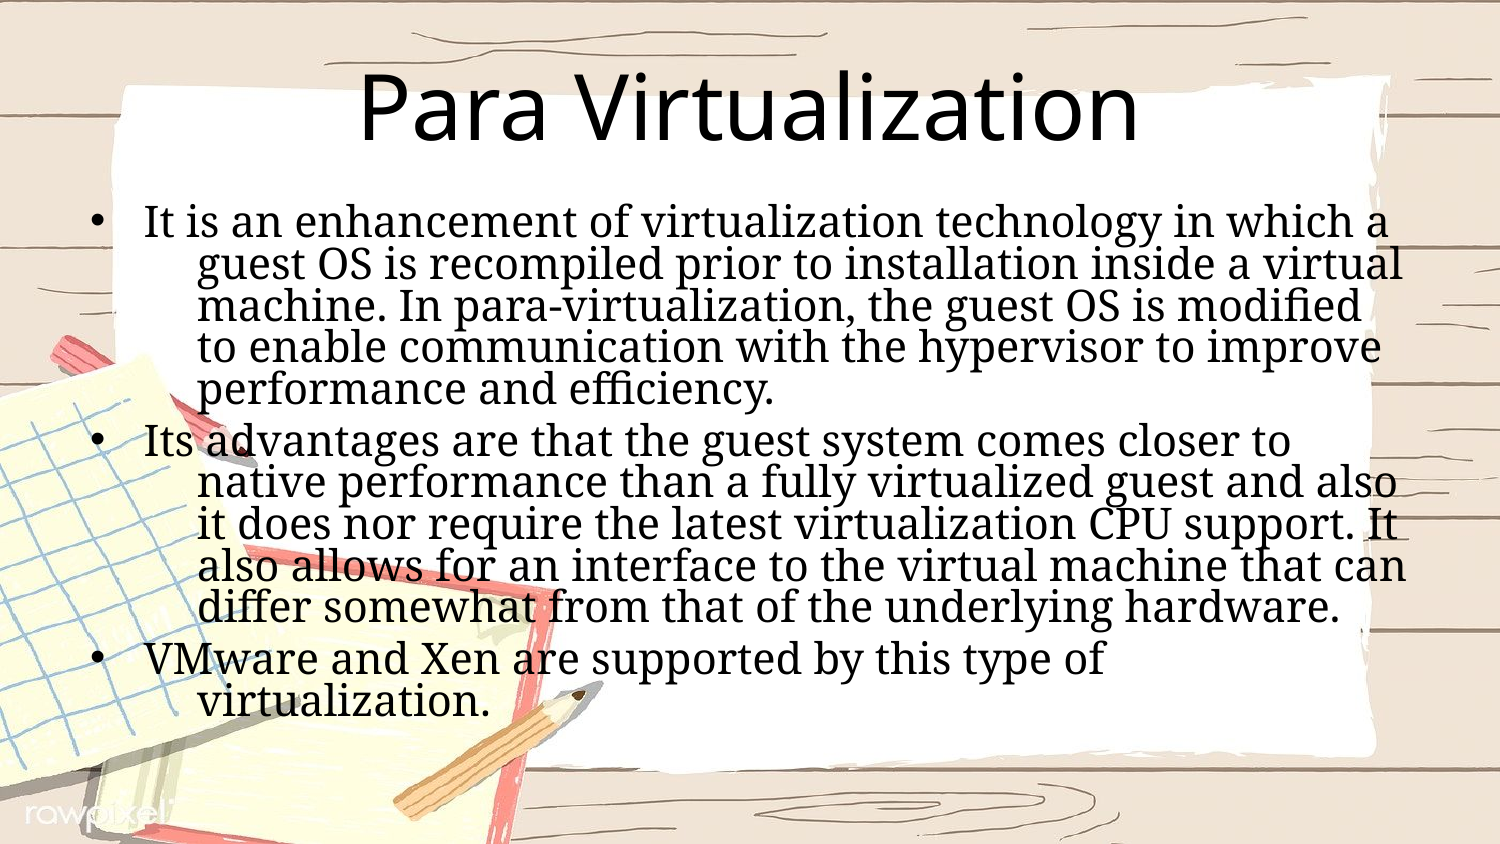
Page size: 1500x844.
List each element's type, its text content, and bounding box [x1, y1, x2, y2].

title Para Virtualization [75, 33, 1426, 175]
list It is an enhancement of virtualization technology in which a guest OS is recompiled prior to installation inside a virtual machine. In para-virtualization, the guest OS is modified to enable communication with the hypervisor to improve performance and efficiency. Its advantages are that the guest system comes closer to native performance than a fully virtualized guest and also it does nor require the latest virtualization CPU support. It also allows for an interface to the virtual machine that can differ somewhat from that of the underlying hardware. VMware and Xen are supported by this type of virtualization. [75, 196, 1426, 754]
